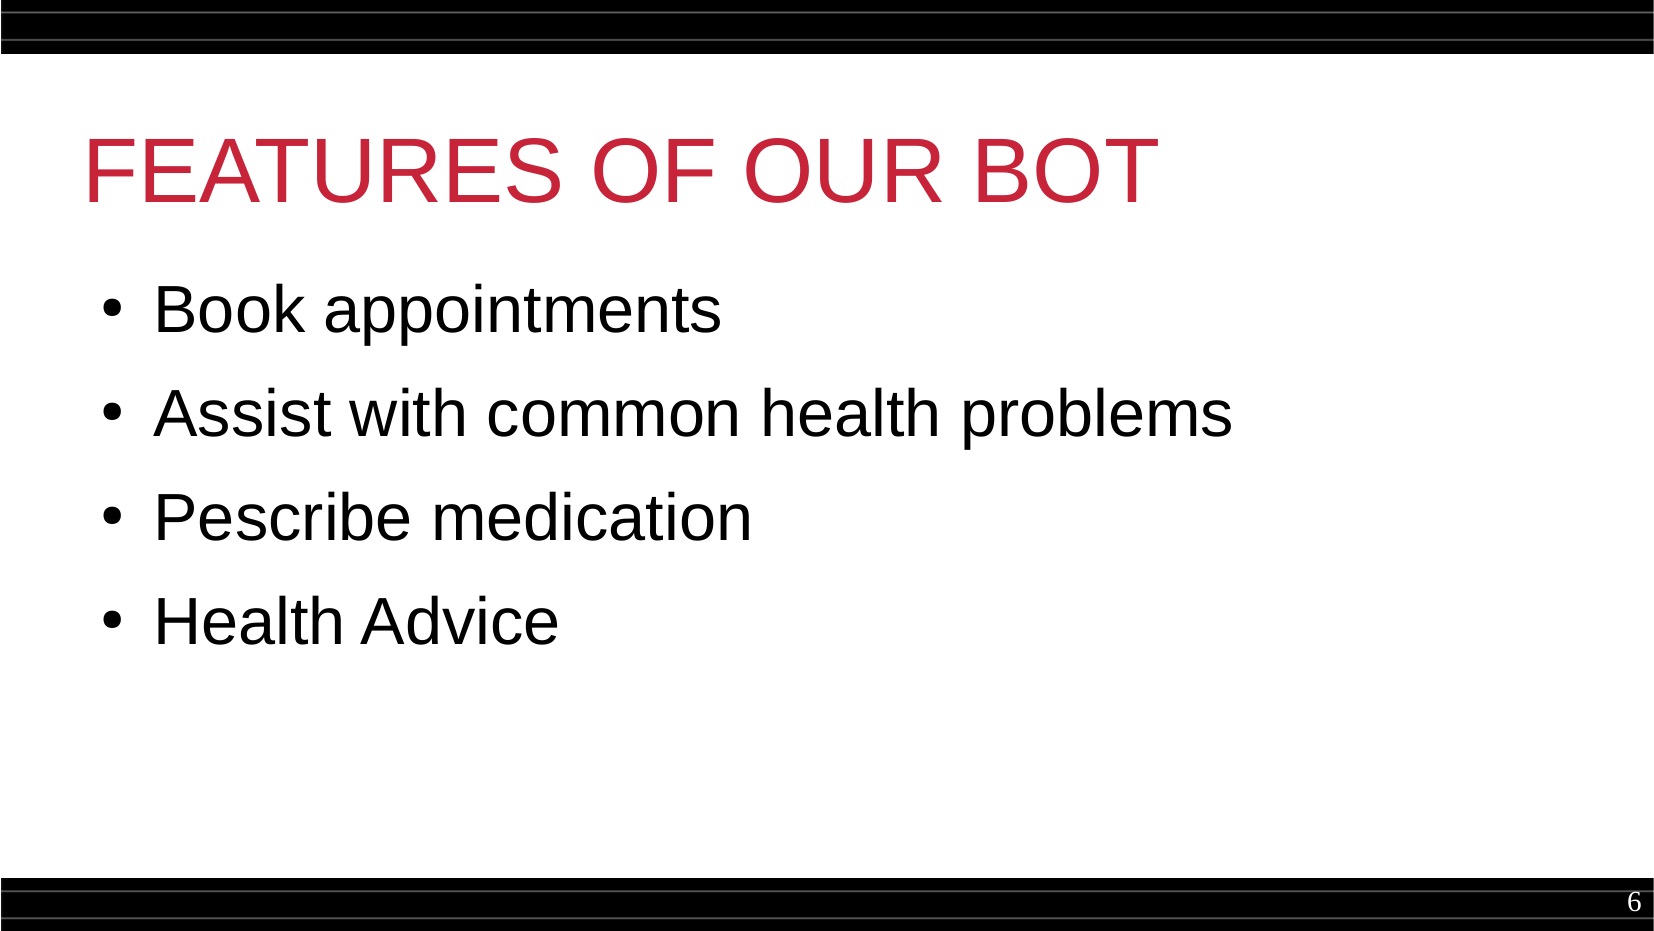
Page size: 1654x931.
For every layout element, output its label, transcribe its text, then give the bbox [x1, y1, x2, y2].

picture [1, 0, 1654, 54]
picture [1, 878, 1654, 931]
list Book appointments Assist with common health problems Pescribe medication Health Advice [82, 271, 1571, 758]
title FEATURES OF OUR BOT [82, 92, 1571, 249]
